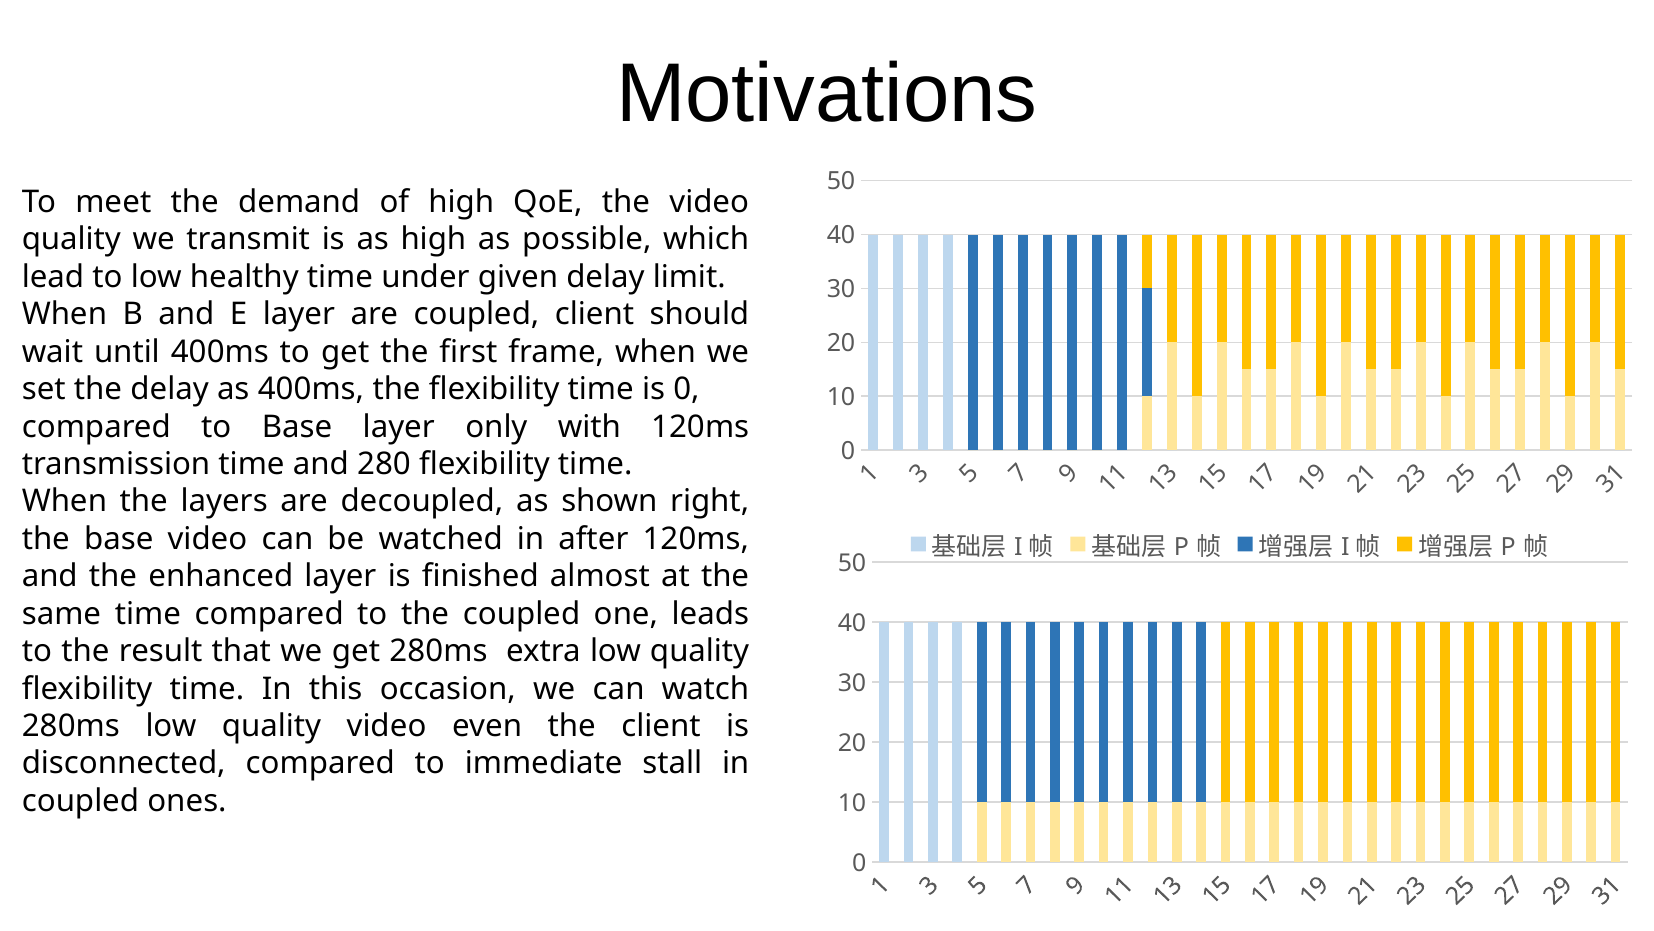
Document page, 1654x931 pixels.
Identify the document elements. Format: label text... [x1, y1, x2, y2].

chart [810, 155, 1649, 916]
title Motivations [82, 15, 1571, 171]
text_box To meet the demand of high QoE, the video quality we transmit is as high as possible, which lead to low healthy time under given delay limit. When B and E layer are coupled, client should wait until 400ms to get the first frame, when we set the delay as 400ms, the flexibility time is 0, compared to Base layer only with 120ms transmission time and 280 flexibility time. When the layers are decoupled, as shown right, the base video can be watched in after 120ms, and the enhanced layer is finished almost at the same time compared to the coupled one, leads to the result that we get 280ms extra low quality flexibility time. In this occasion, we can watch 280ms low quality video even the client is disconnected, compared to immediate stall in coupled ones. [7, 173, 766, 826]
